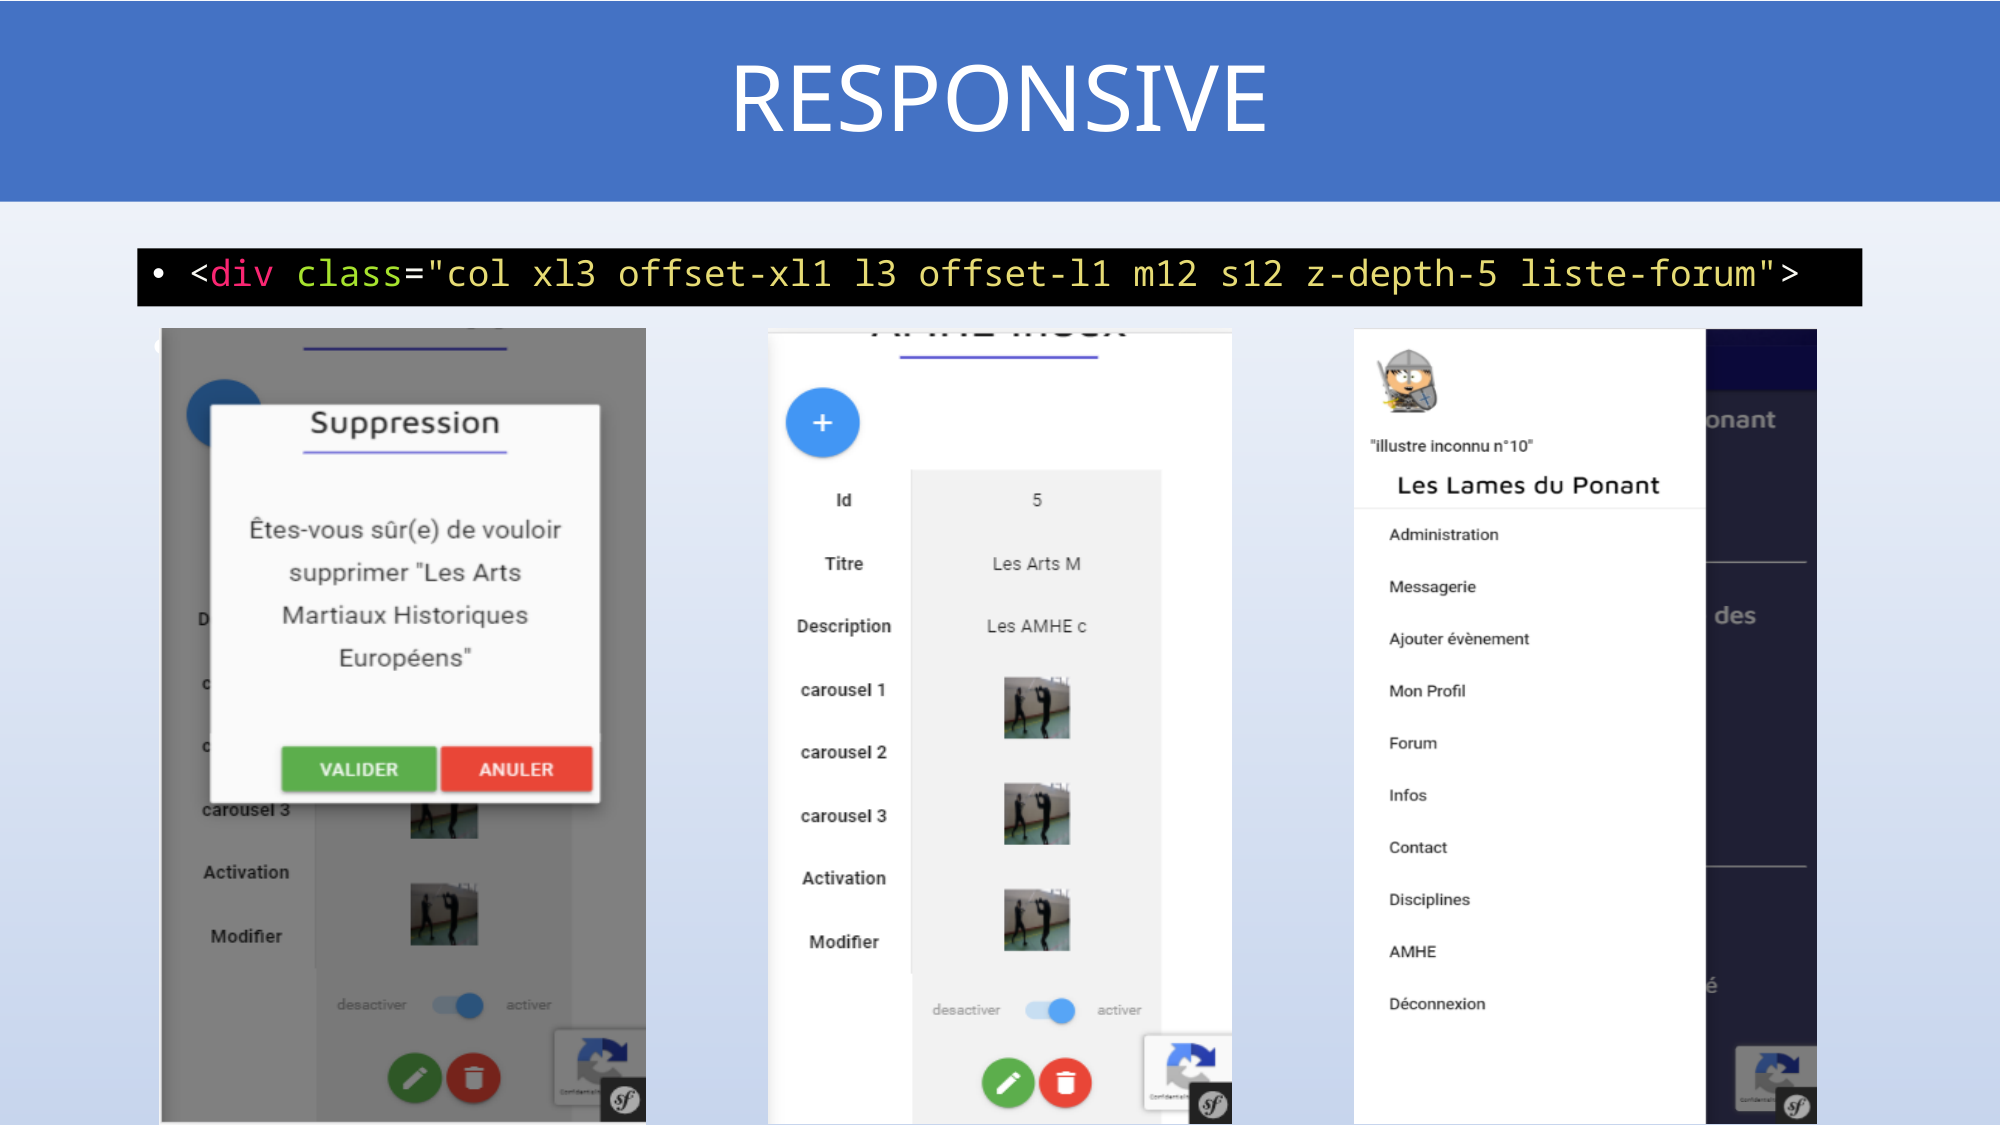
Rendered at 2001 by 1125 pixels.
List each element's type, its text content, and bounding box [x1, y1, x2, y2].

title RESPONSIVE [0, 1, 2000, 202]
picture [1354, 328, 1817, 1124]
list <div class="col xl3 offset-xl1 l3 offset-l1 m12 s12 z-depth-5 liste-forum"> [137, 248, 1863, 307]
picture [768, 328, 1232, 1124]
picture [159, 328, 646, 1125]
